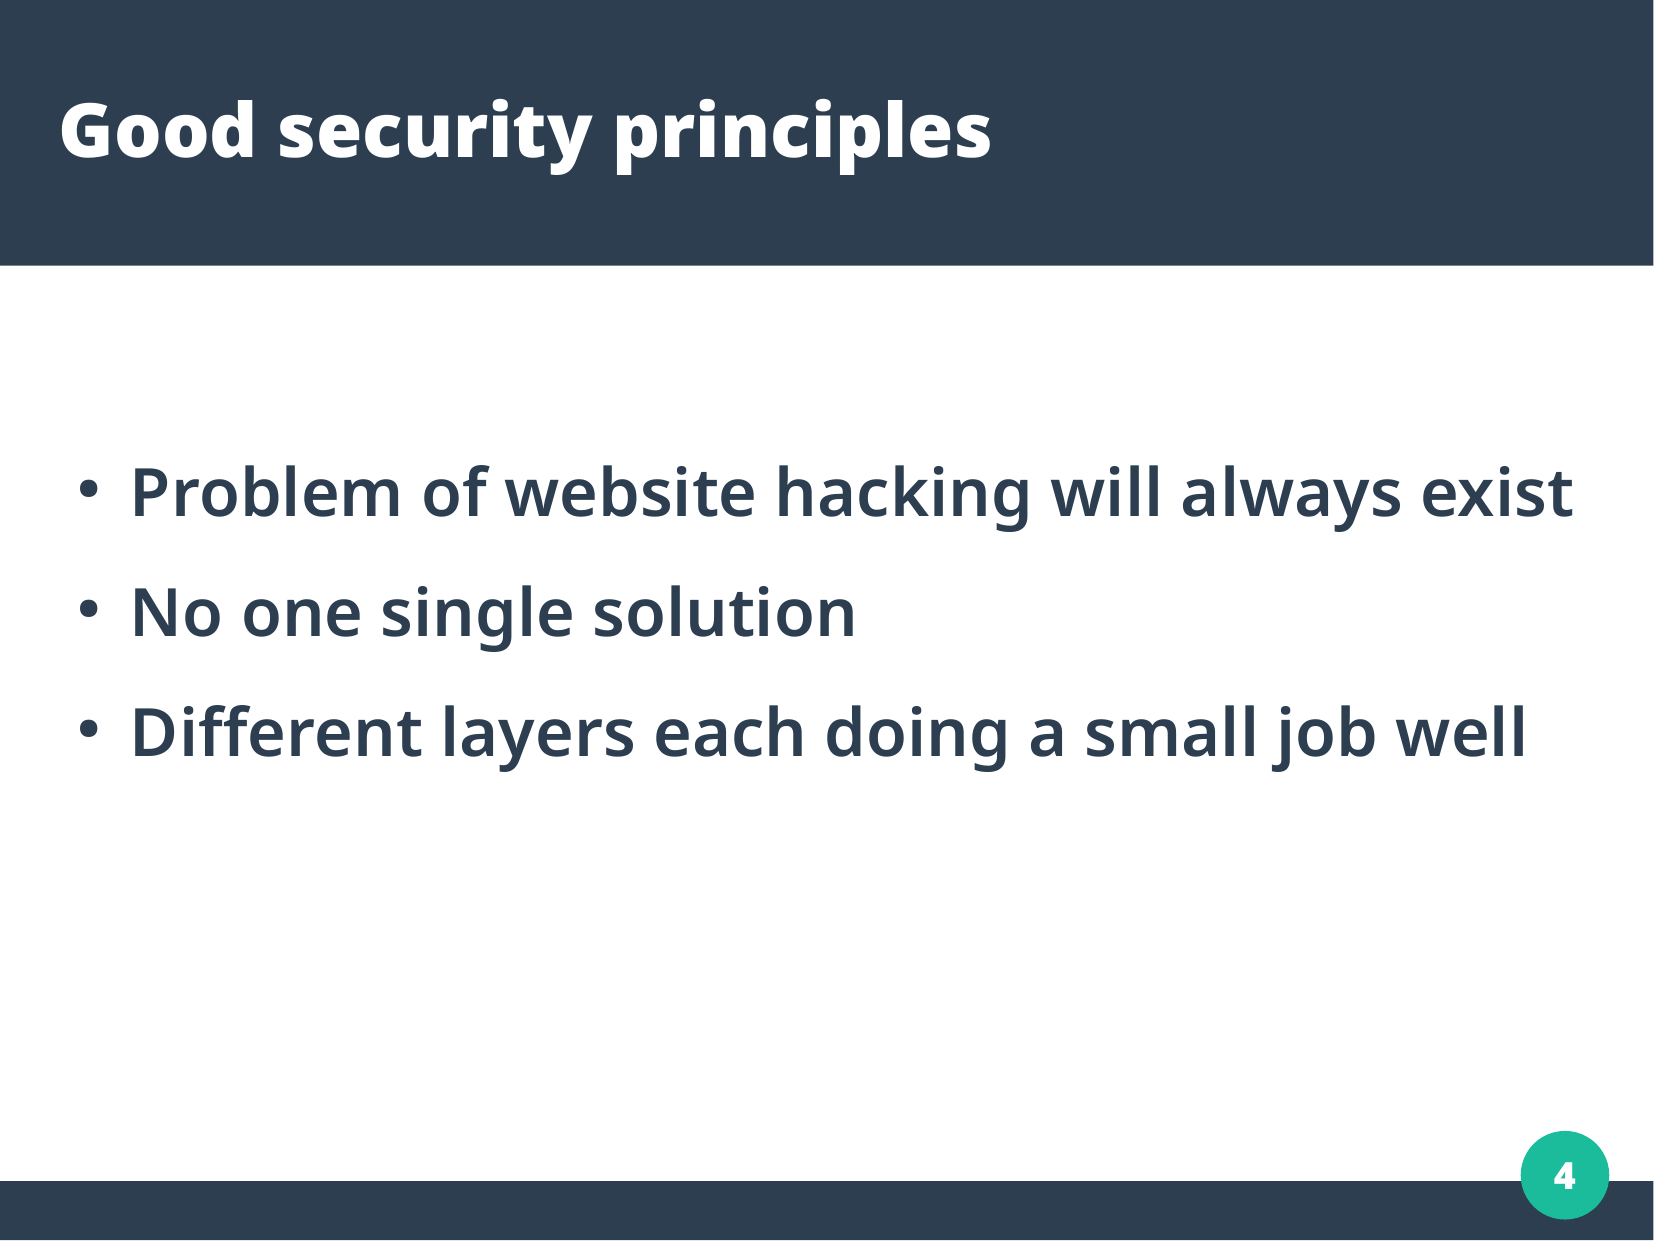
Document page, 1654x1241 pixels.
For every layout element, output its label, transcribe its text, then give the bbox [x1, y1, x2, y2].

title Good security principles [59, 49, 1595, 207]
list Problem of website hacking will always exist No one single solution Different layers each doing a small job well [59, 324, 1595, 1152]
